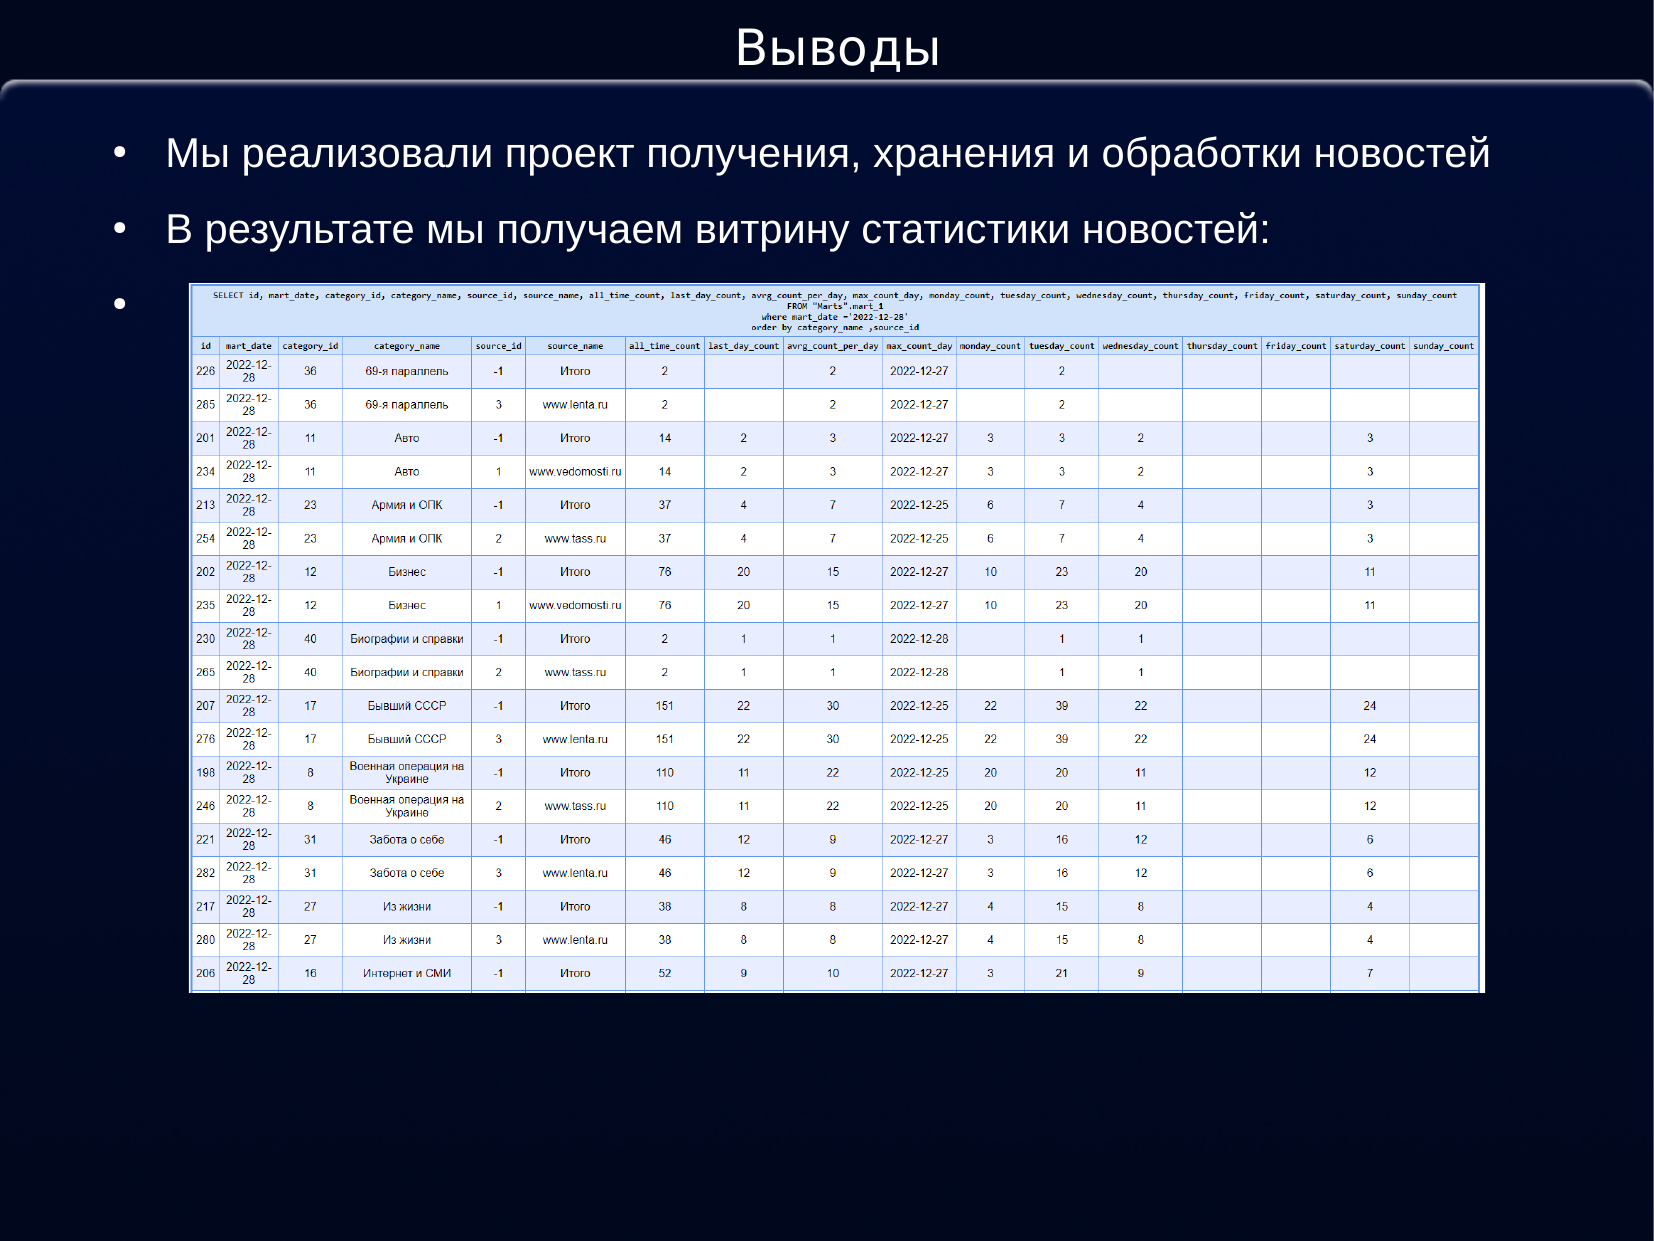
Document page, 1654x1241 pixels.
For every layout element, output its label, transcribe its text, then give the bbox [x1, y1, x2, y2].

chart [188, 283, 1486, 993]
picture [0, 0, 1654, 1241]
title Выводы [94, 13, 1583, 83]
list Мы реализовали проект получения, хранения и обработки новостей В результате мы получаем витрину статистики новостей: [94, 129, 1583, 1087]
